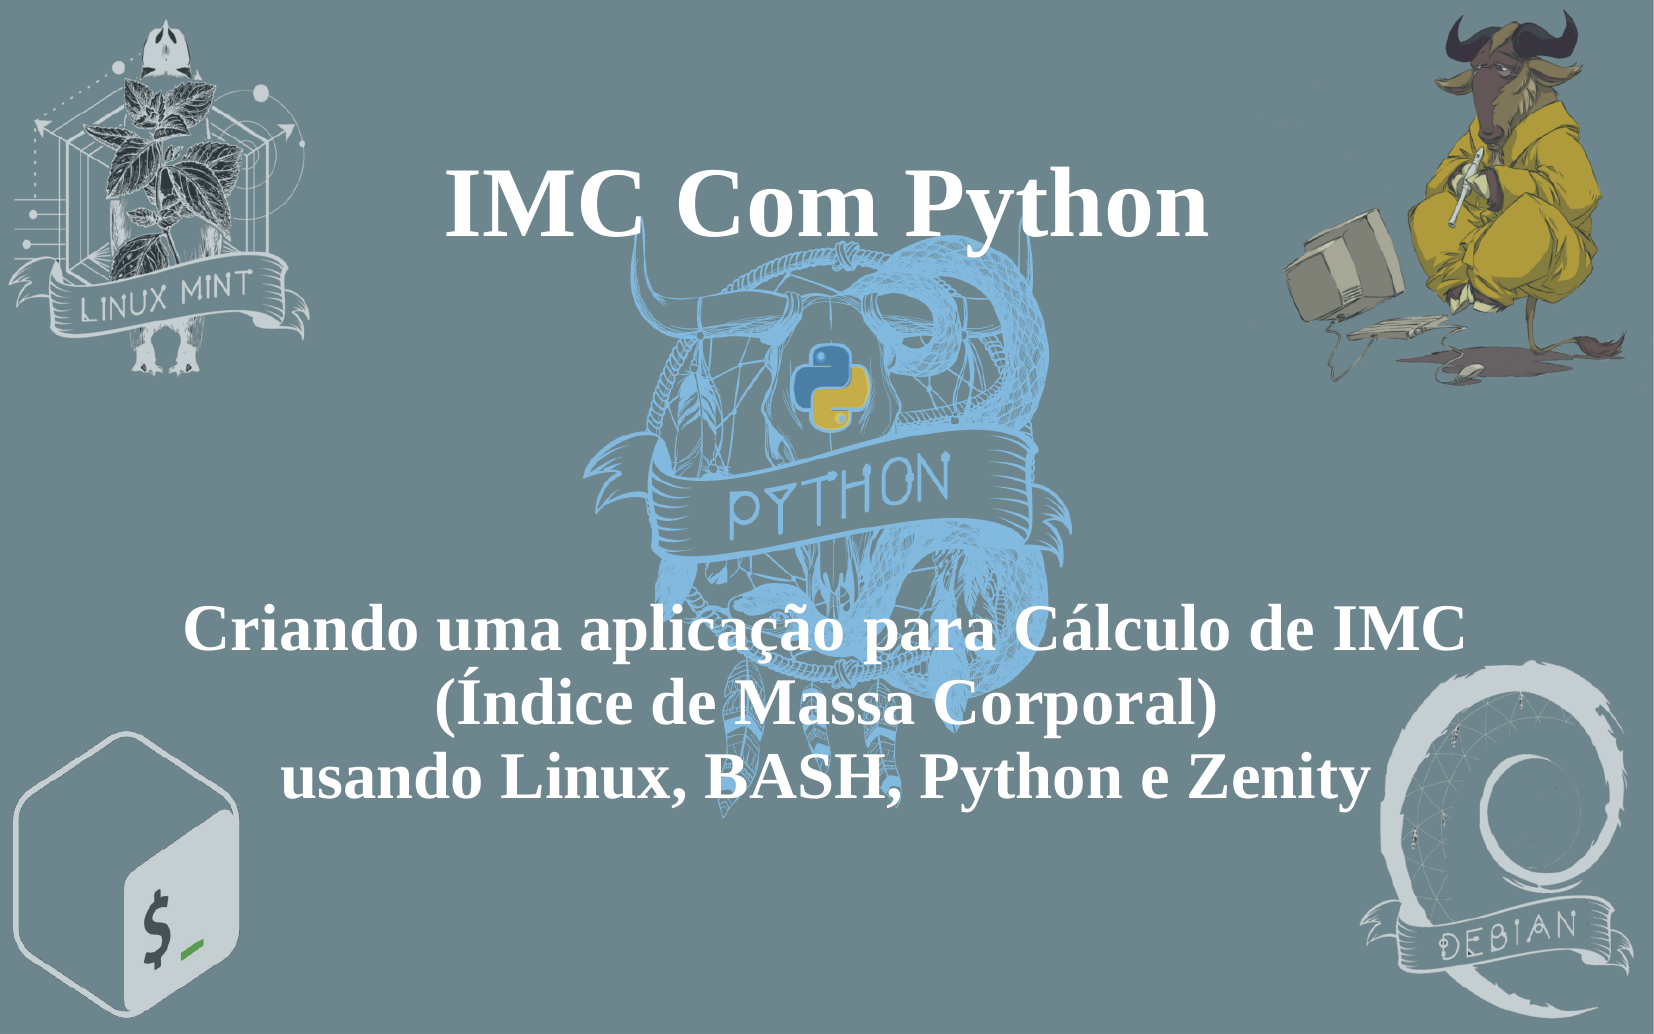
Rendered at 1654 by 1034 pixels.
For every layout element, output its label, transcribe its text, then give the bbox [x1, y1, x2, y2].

subtitle IMC Com Python Criando uma aplicação para Cálculo de IMC (Índice de Massa Corporal) usando Linux, BASH, Python e Zenity [11, 40, 1642, 921]
picture [0, 0, 1654, 1034]
